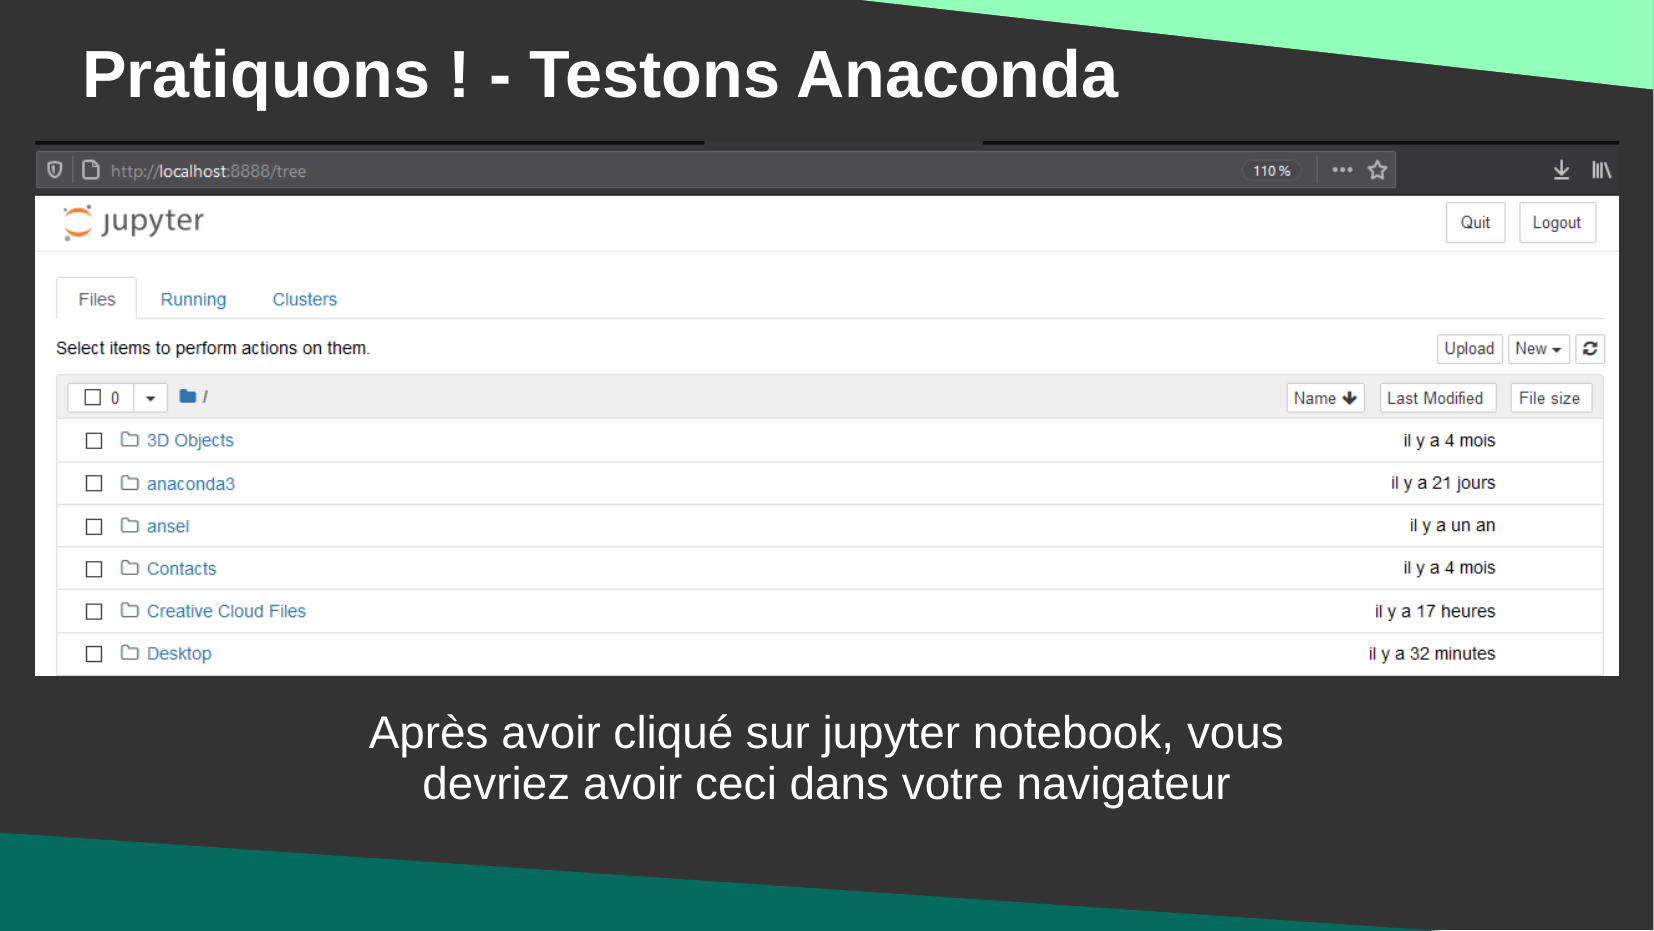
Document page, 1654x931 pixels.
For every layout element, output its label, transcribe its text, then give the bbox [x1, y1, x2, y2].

title Pratiquons ! - Testons Anaconda [82, 37, 1571, 114]
title Après avoir cliqué sur jupyter notebook, vous devriez avoir ceci dans votre navigateur [300, 706, 1354, 863]
text_box [860, 0, 1654, 90]
picture [35, 141, 1619, 676]
